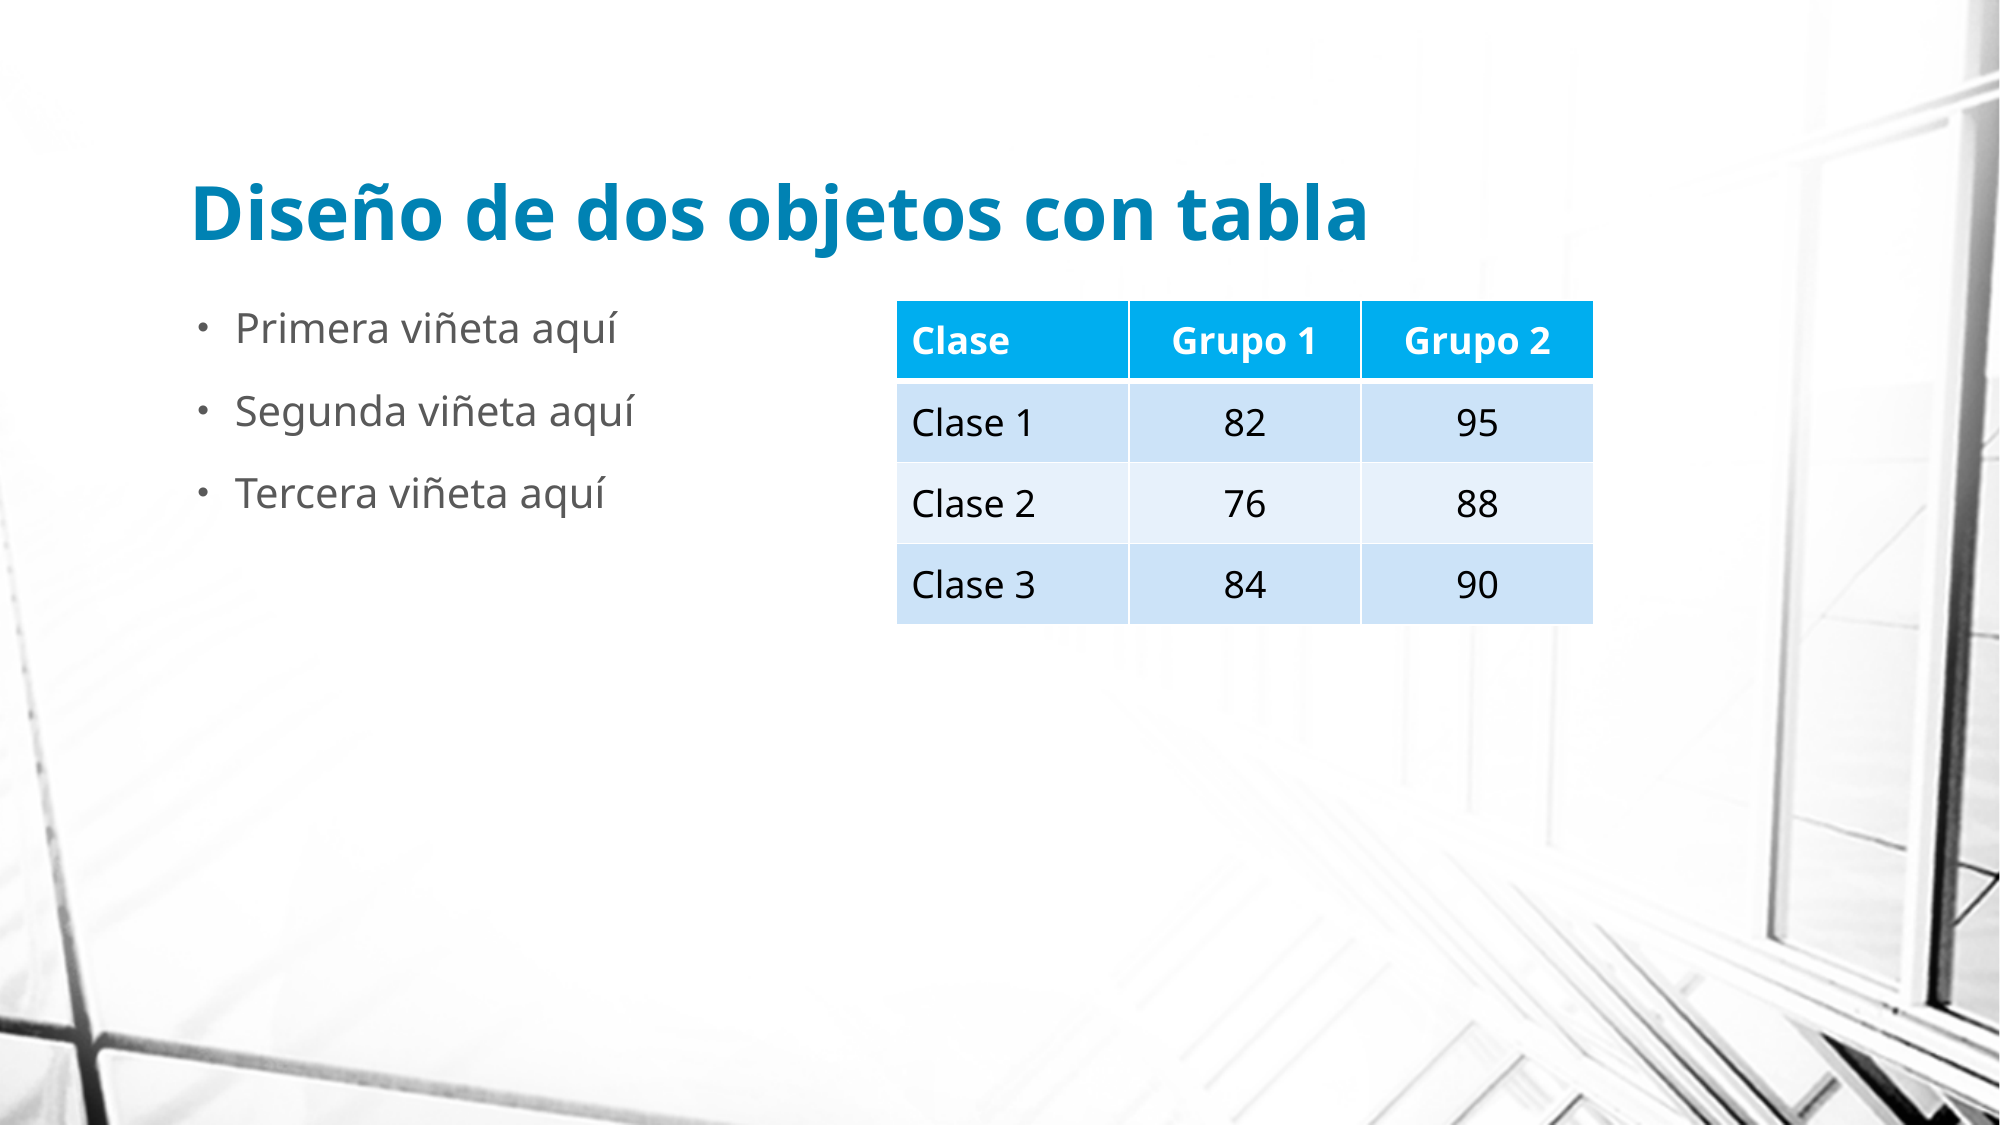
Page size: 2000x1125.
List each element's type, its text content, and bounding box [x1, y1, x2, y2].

table_cell 84 [1130, 544, 1360, 624]
table_cell Clase 2 [897, 463, 1128, 543]
title Diseño de dos objetos con tabla [174, 87, 1600, 263]
table_cell 95 [1362, 384, 1593, 462]
table_header Clase [897, 301, 1128, 378]
table_cell 76 [1130, 463, 1360, 543]
table_header Grupo 1 [1130, 301, 1360, 378]
table_cell 88 [1362, 463, 1593, 543]
table_header Grupo 2 [1362, 301, 1593, 378]
table_cell 90 [1362, 544, 1593, 624]
table_cell Clase 3 [897, 544, 1128, 624]
picture [0, 0, 2000, 1125]
table_cell Clase 1 [897, 384, 1128, 462]
list Primera viñeta aquí Segunda viñeta aquí Tercera viñeta aquí [174, 299, 873, 988]
table_cell 82 [1130, 384, 1360, 462]
